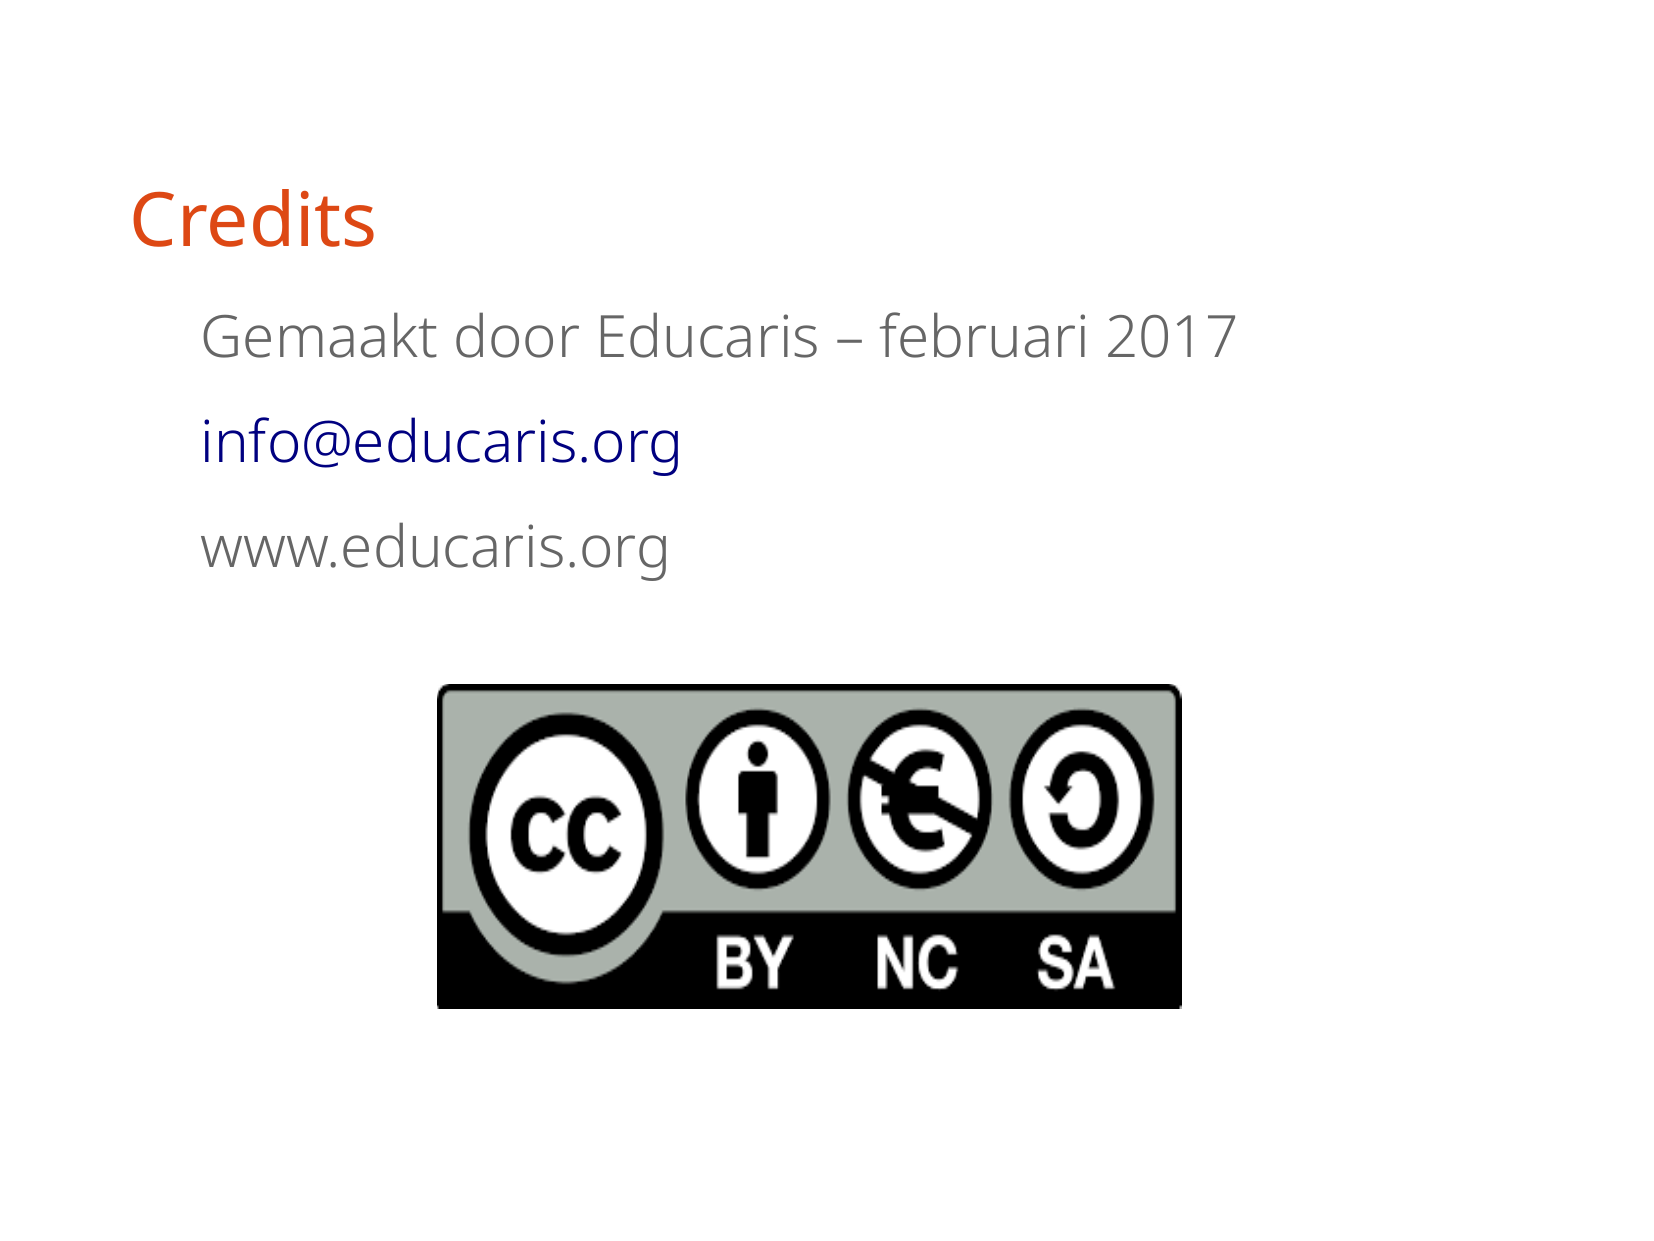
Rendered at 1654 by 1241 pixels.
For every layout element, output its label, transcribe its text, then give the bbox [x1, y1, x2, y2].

picture [437, 684, 1182, 1009]
title Credits [129, 153, 1518, 281]
list Gemaakt door Educaris – februari 2017 info@educaris.org www.educaris.org [129, 295, 1518, 1010]
